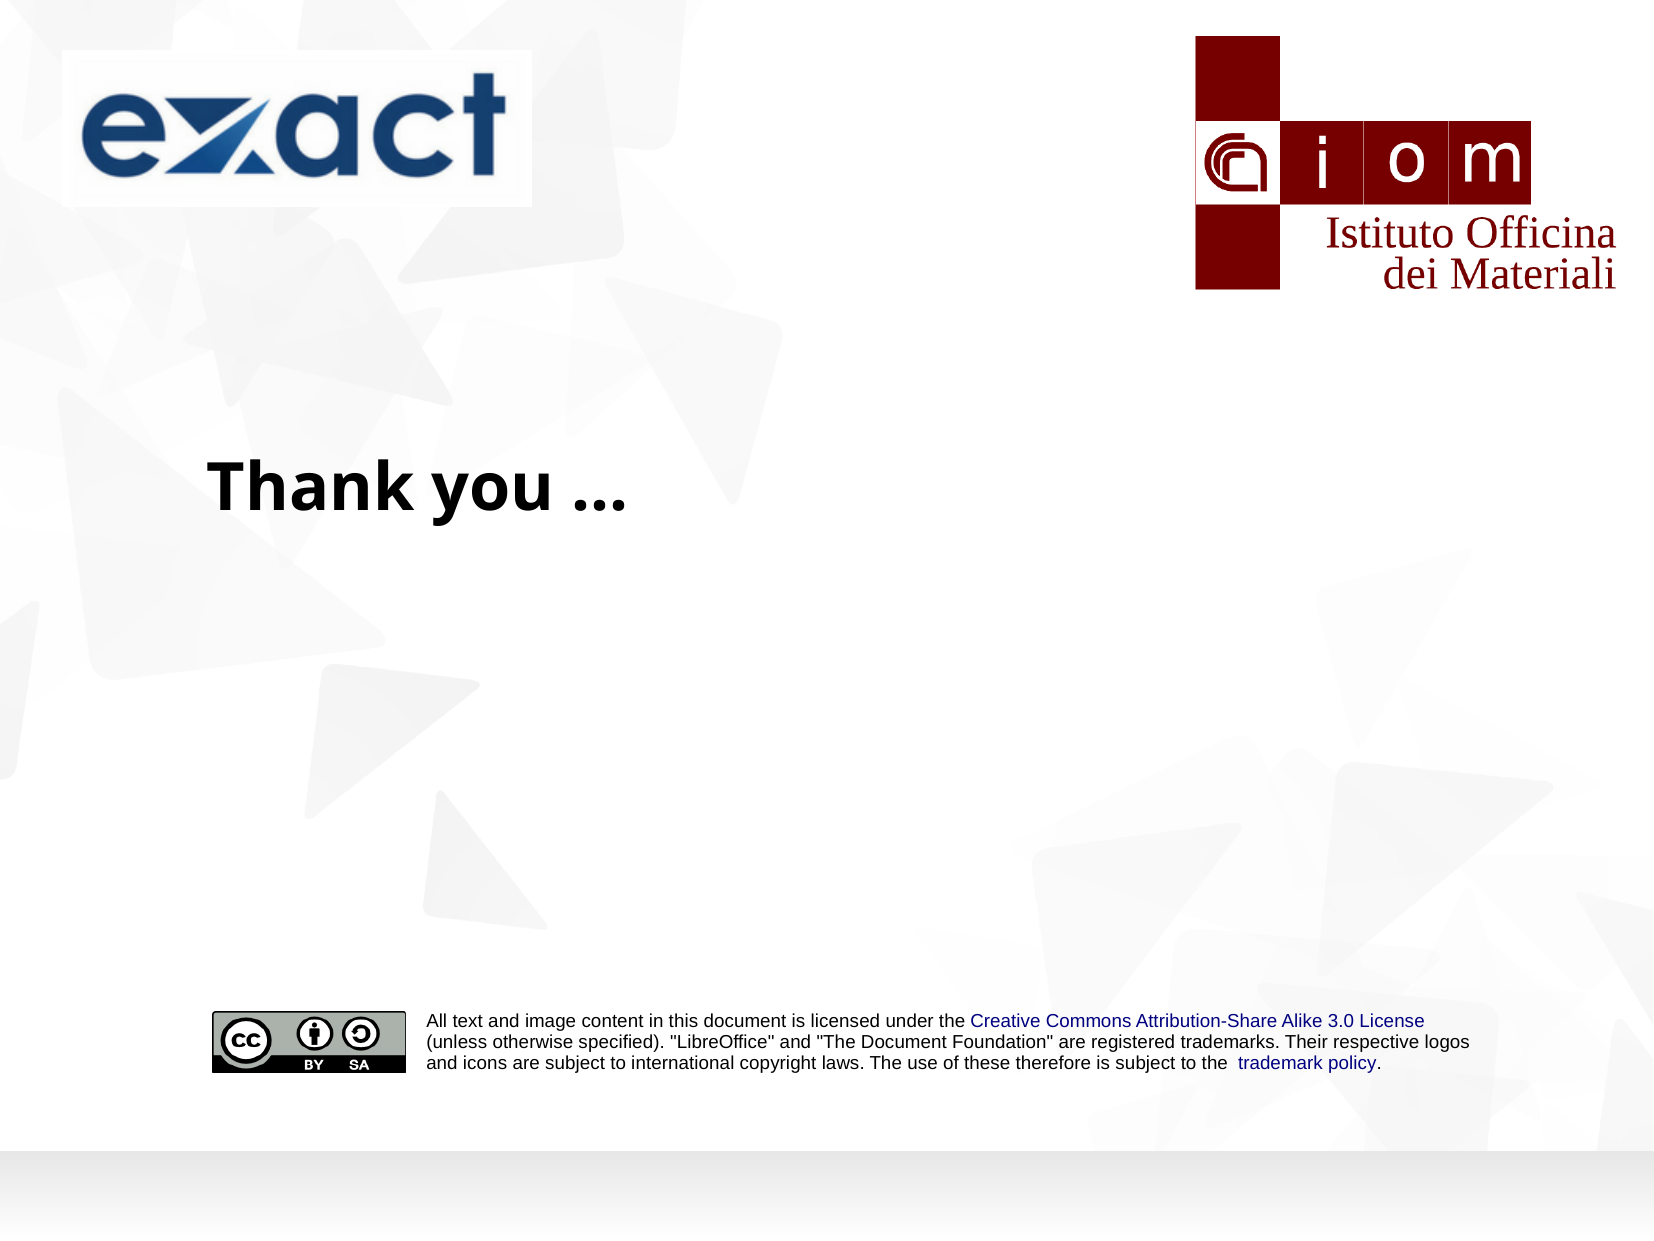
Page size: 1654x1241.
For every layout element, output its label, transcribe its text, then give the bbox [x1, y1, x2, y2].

title Thank you … [206, 395, 1477, 573]
picture [212, 1011, 406, 1073]
picture [1187, 16, 1625, 296]
picture [0, 0, 783, 930]
picture [915, 548, 1654, 1152]
